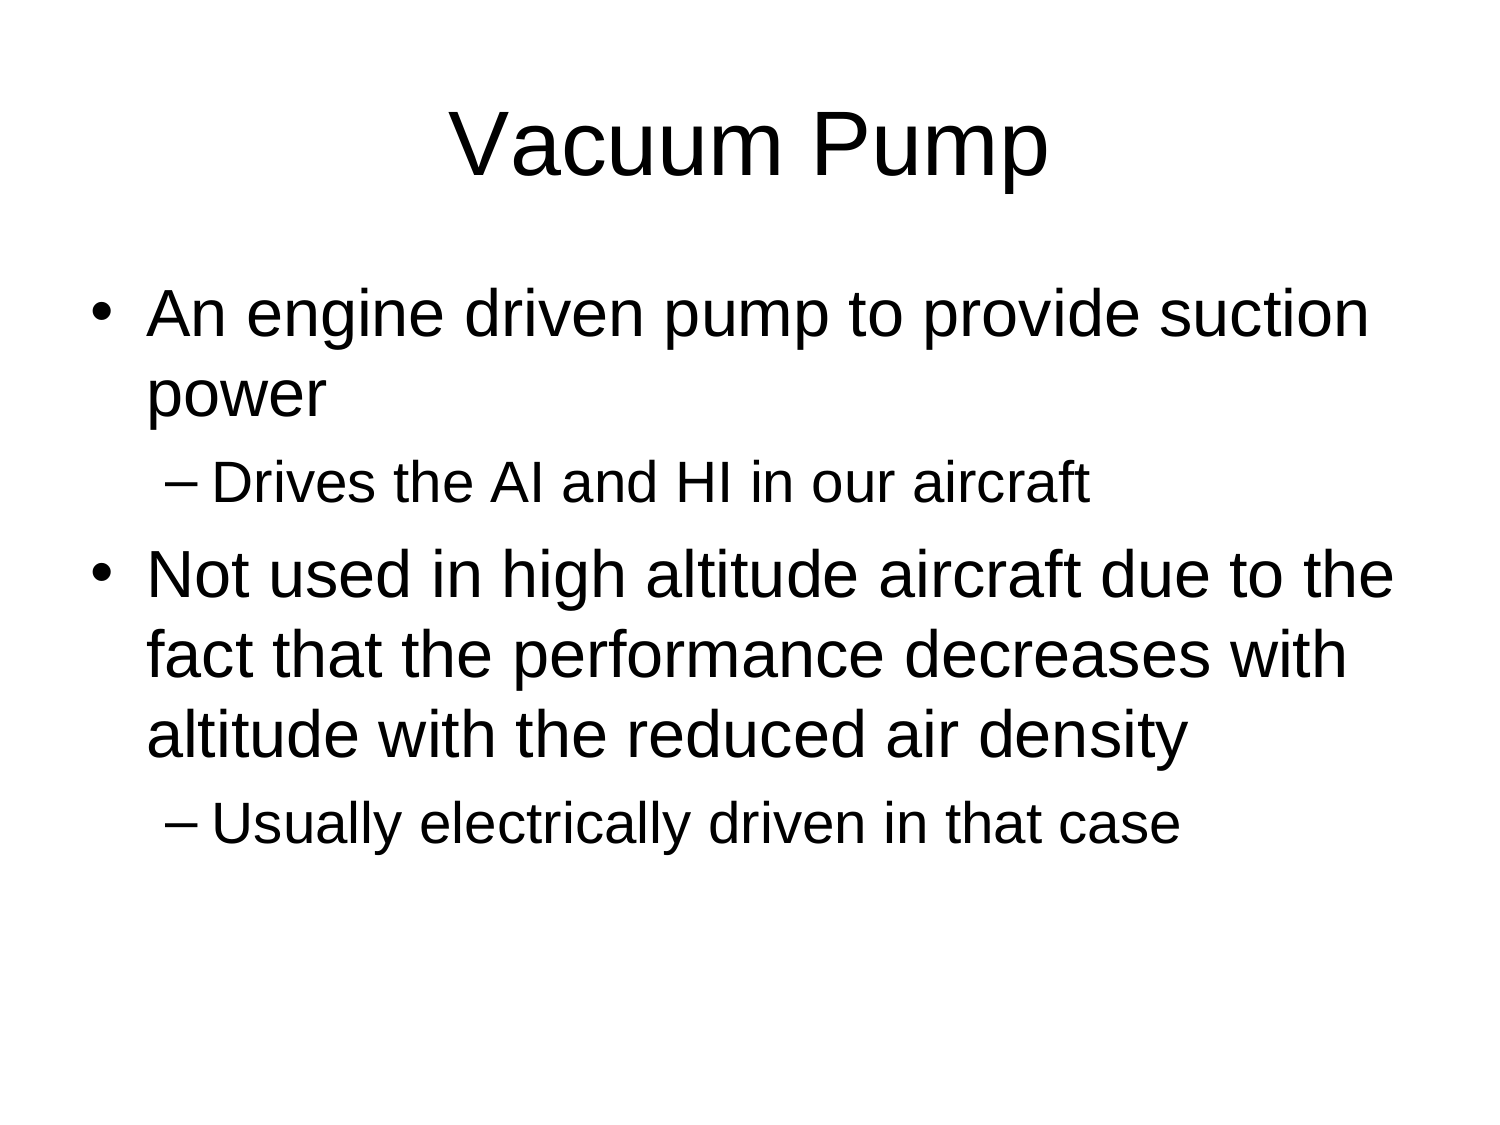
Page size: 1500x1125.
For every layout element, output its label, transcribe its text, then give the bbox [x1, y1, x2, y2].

list An engine driven pump to provide suction power Drives the AI and HI in our aircraft Not used in high altitude aircraft due to the fact that the performance decreases with altitude with the reduced air density Usually electrically driven in that case [75, 262, 1426, 1006]
title Vacuum Pump [75, 45, 1426, 233]
